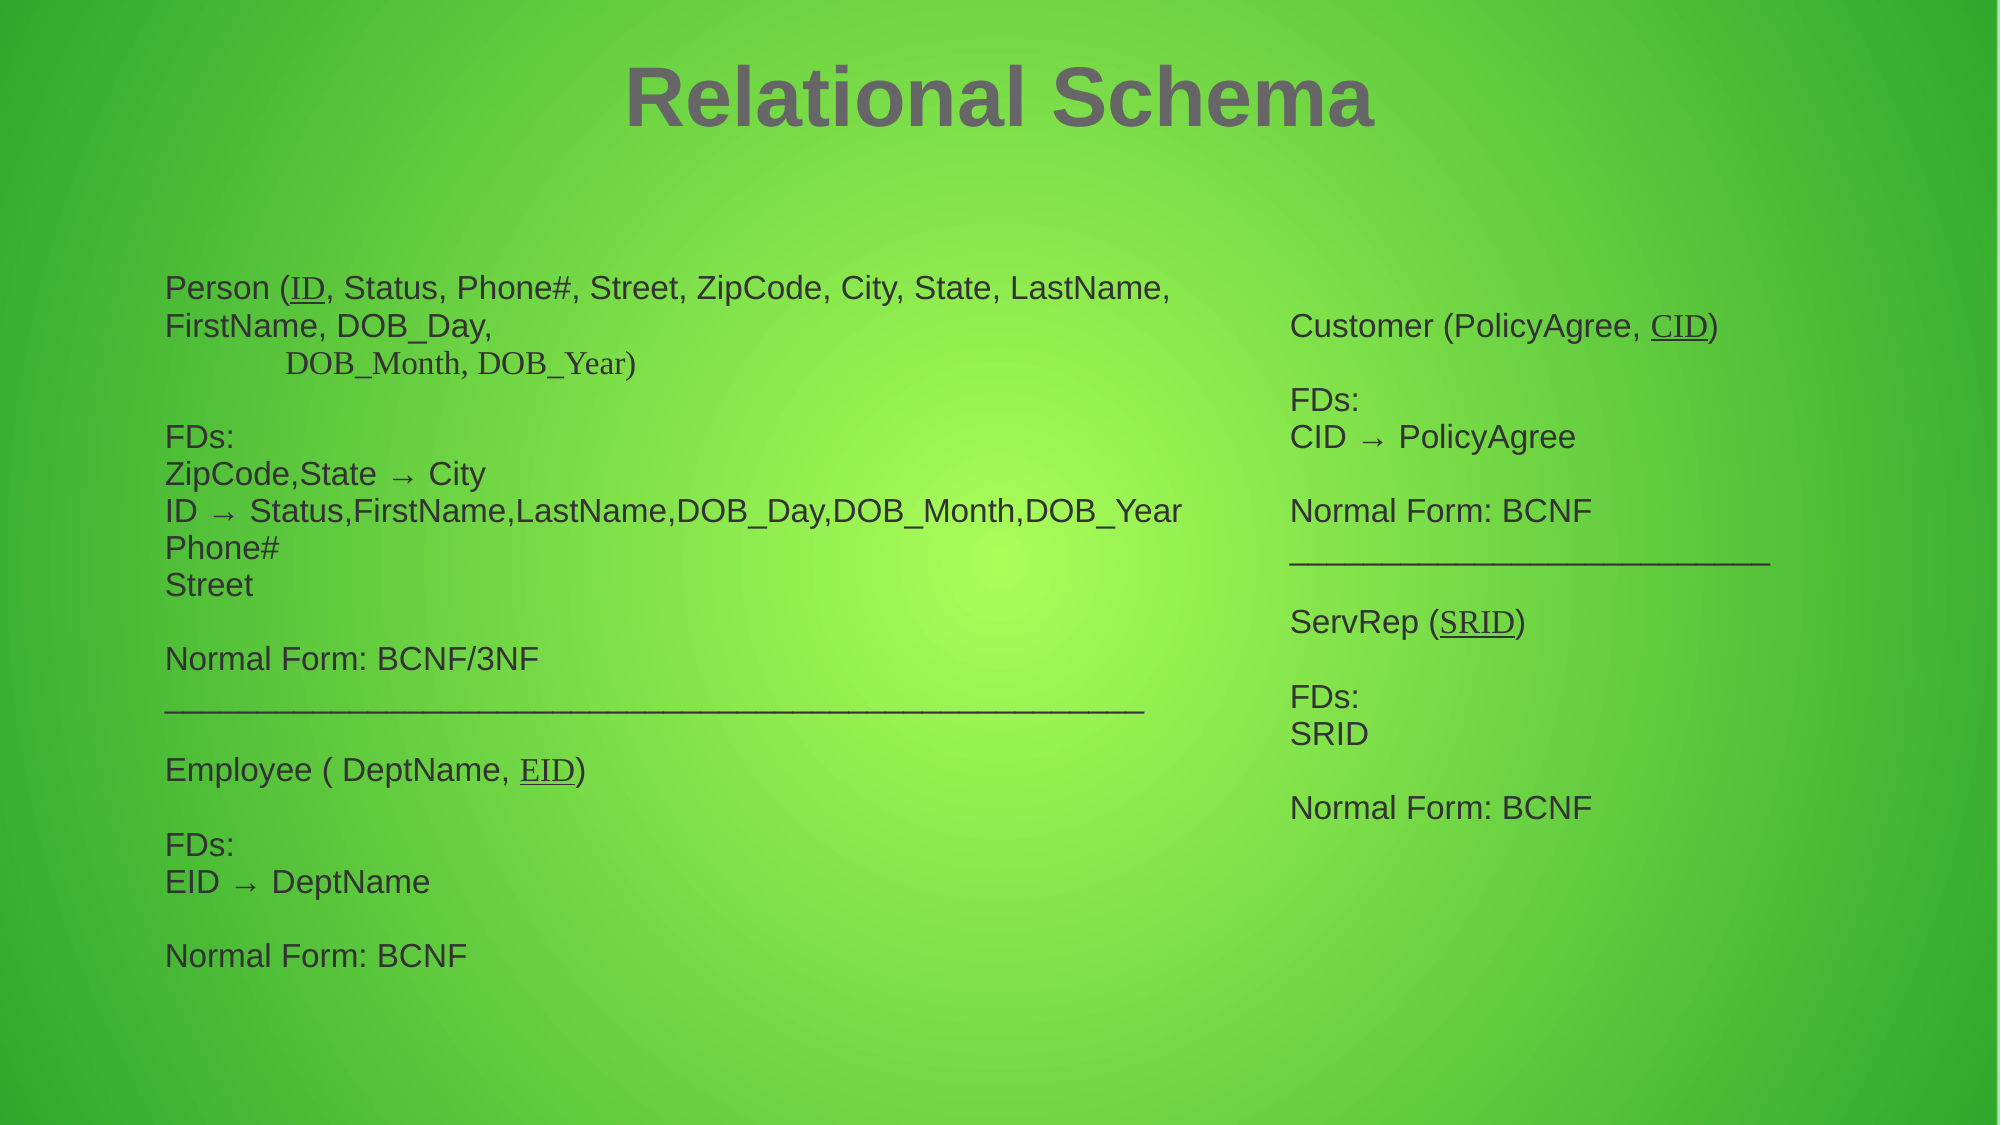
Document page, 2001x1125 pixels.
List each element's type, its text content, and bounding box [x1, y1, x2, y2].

text_box Person (ID, Status, Phone#, Street, ZipCode, City, State, LastName, FirstName, DOB_Day, DOB_Month, DOB_Year) FDs: ZipCode,State → City ID → Status,FirstName,LastName,DOB_Day,DOB_Month,DOB_Year Phone# Street Normal Form: BCNF/3NF _____________________________________________________ Employee ( DeptName, EID) FDs: EID → DeptName Normal Form: BCNF [150, 262, 1201, 1125]
text_box Customer (PolicyAgree, CID) FDs: CID → PolicyAgree Normal Form: BCNF __________________________ ServRep (SRID) FDs: SRID Normal Form: BCNF [1275, 299, 1975, 1088]
text_box Relational Schema [99, 42, 1900, 229]
picture [0, 0, 2000, 1125]
